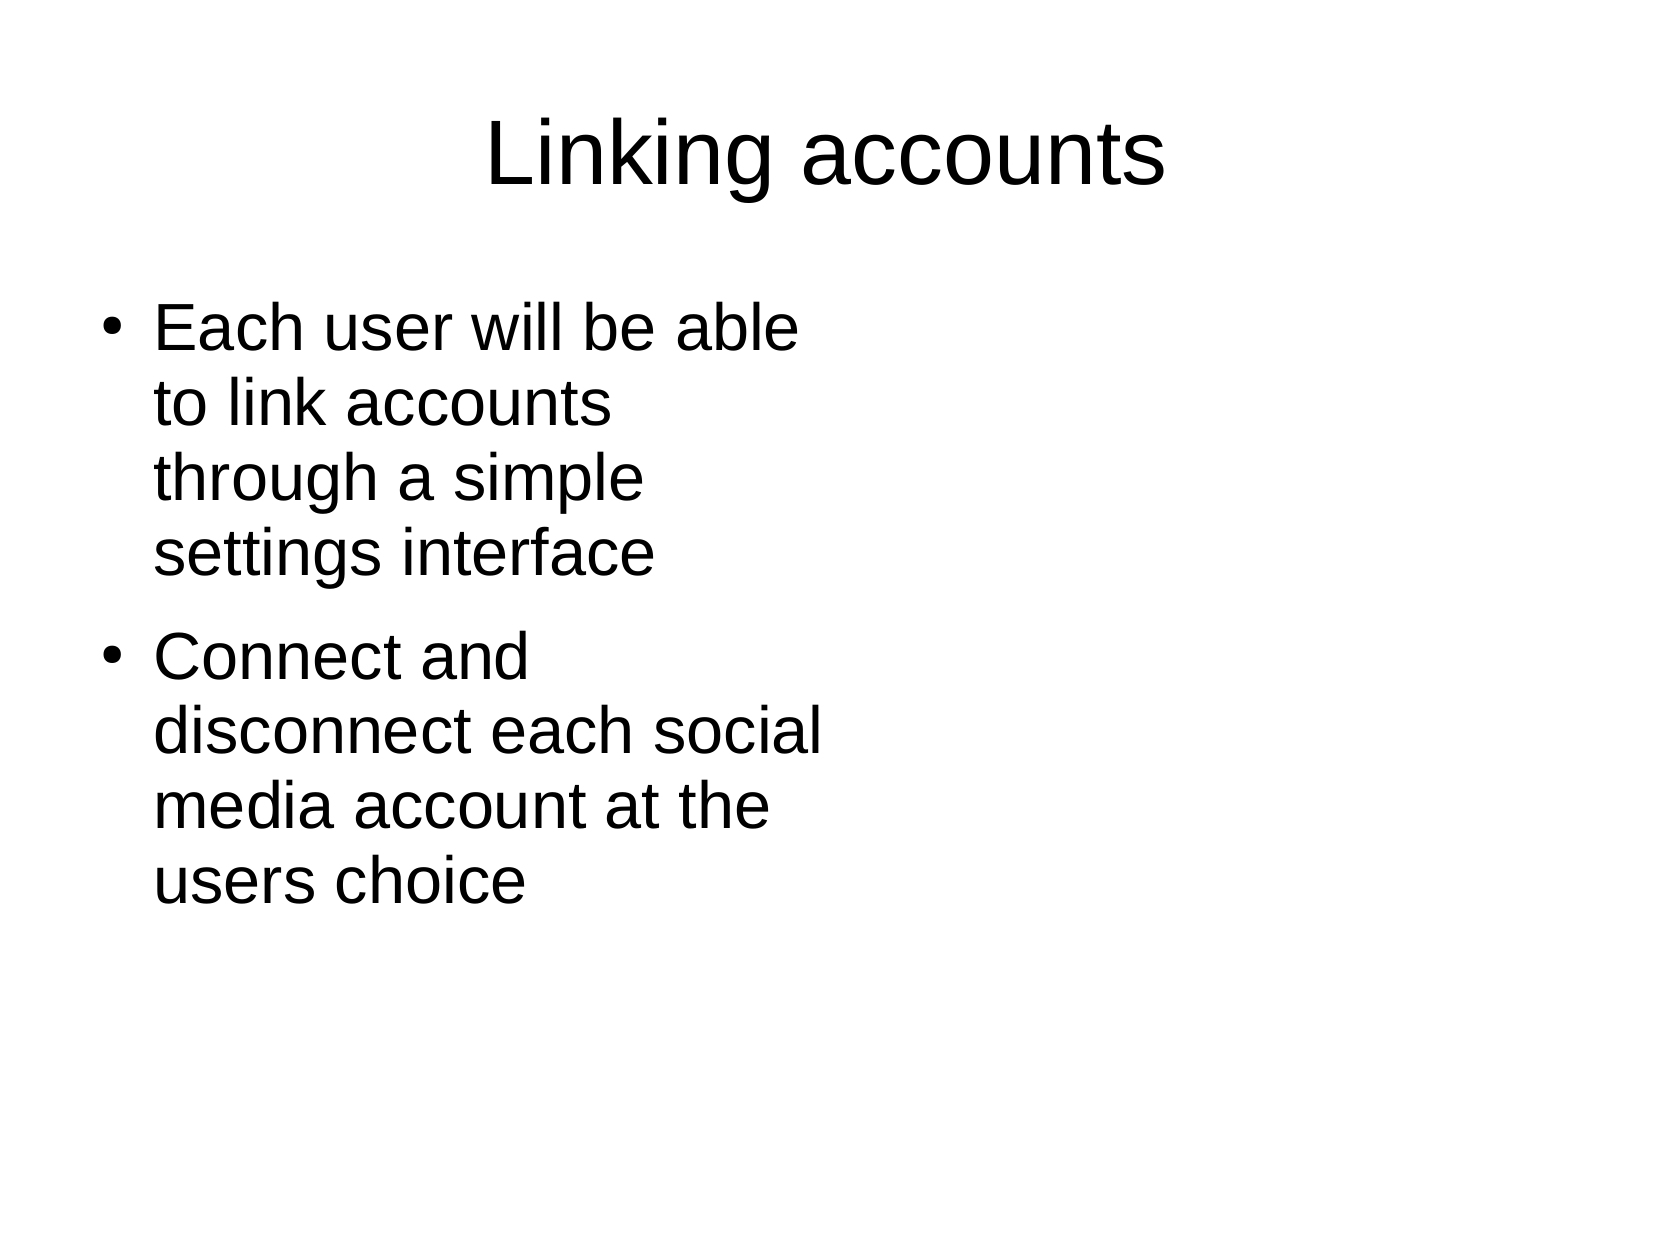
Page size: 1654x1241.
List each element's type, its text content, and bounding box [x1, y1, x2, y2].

title Linking accounts [82, 49, 1571, 257]
list Each user will be able to link accounts through a simple settings interface Connect and disconnect each social media account at the users choice [82, 290, 827, 1109]
